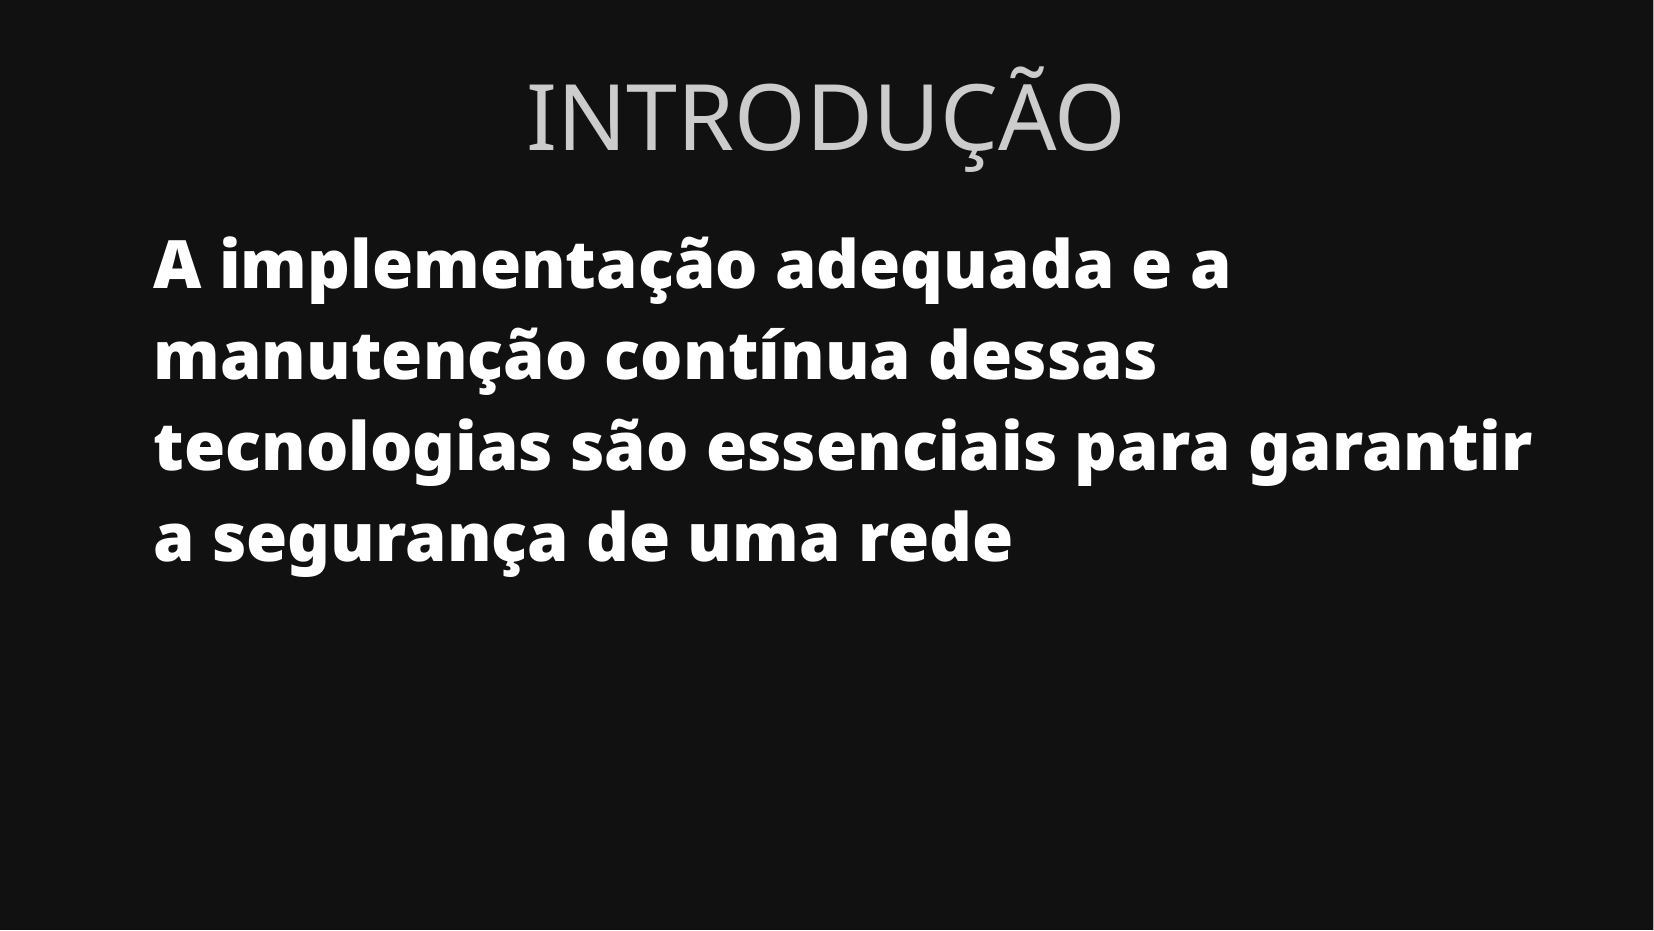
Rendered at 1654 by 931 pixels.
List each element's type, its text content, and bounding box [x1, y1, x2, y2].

list A implementação adequada e a manutenção contínua dessas tecnologias são essenciais para garantir a segurança de uma rede [82, 217, 1571, 758]
title INTRODUÇÃO [82, 37, 1571, 193]
